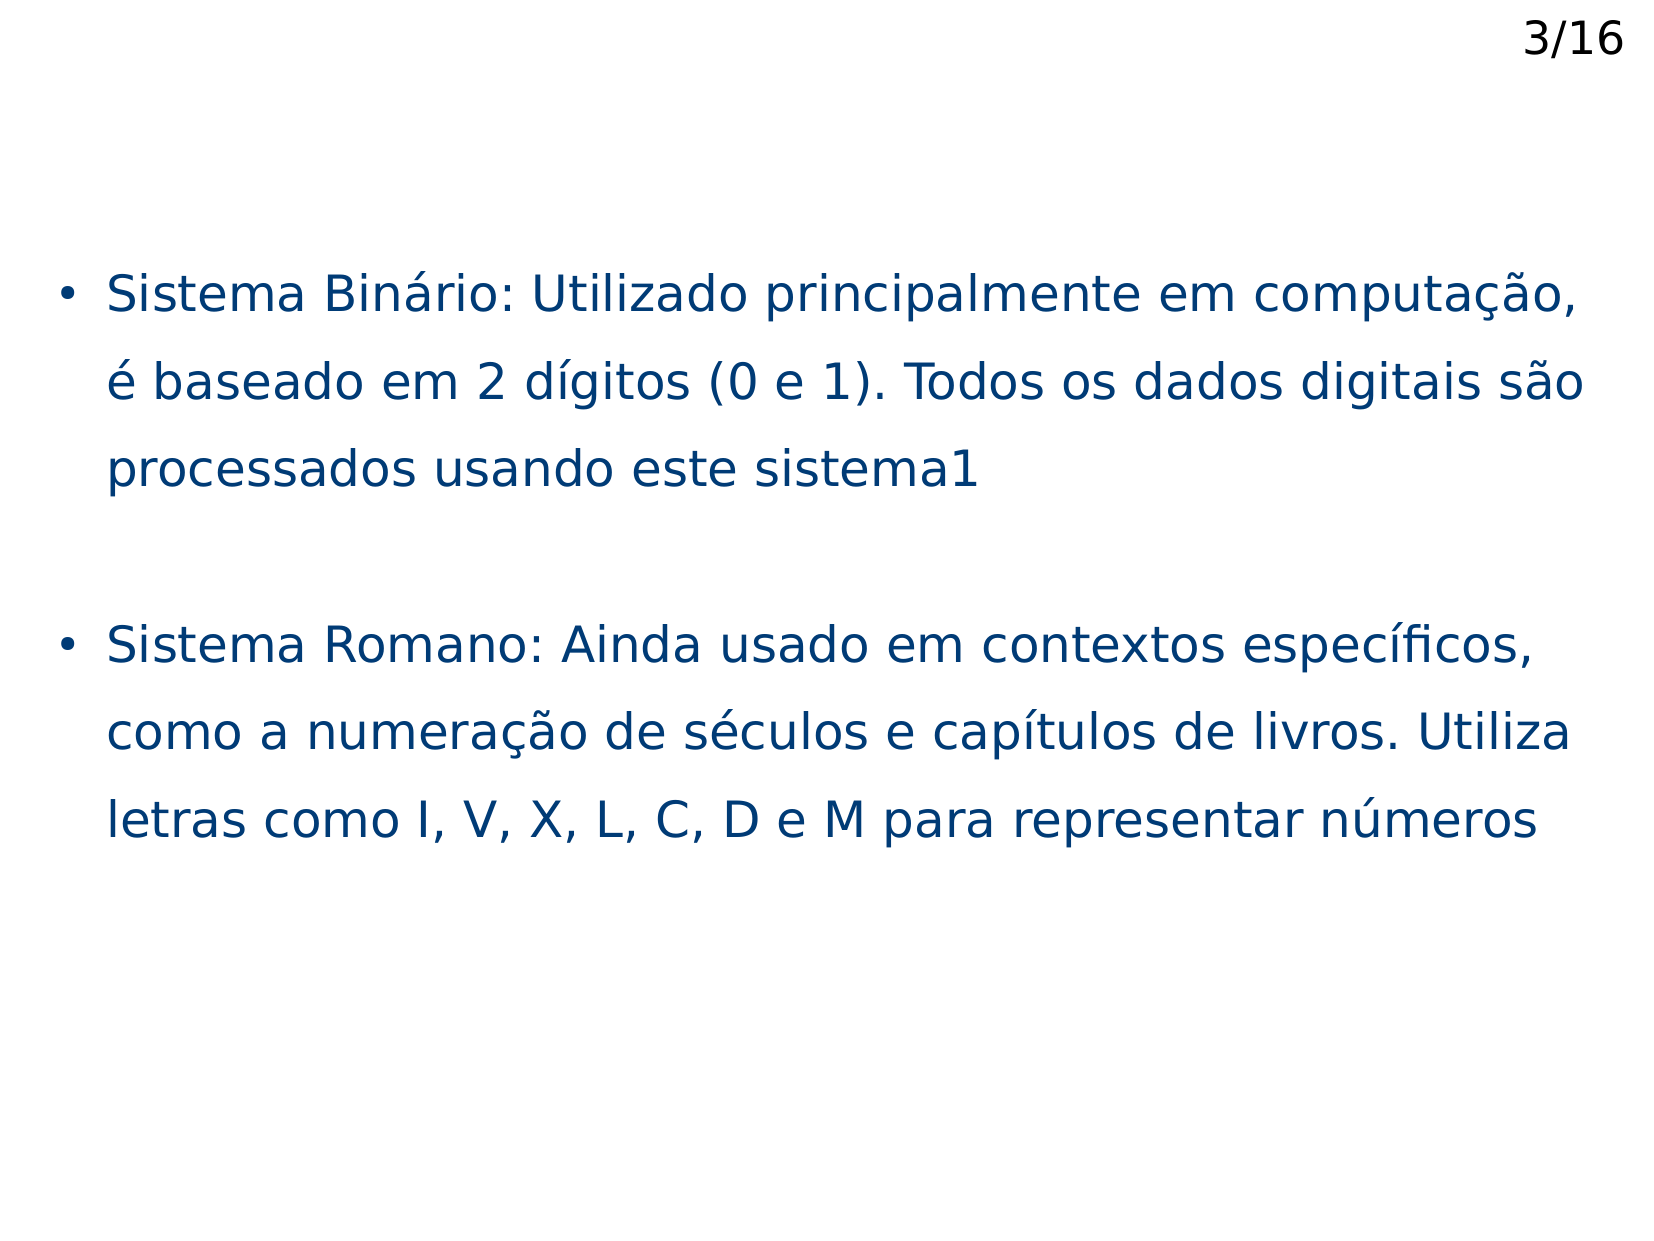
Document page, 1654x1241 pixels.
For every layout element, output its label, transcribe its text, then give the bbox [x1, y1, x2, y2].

list Sistema Binário: Utilizado principalmente em computação, é baseado em 2 dígitos (0 e 1). Todos os dados digitais são processados usando este sistema1 Sistema Romano: Ainda usado em contextos específicos, como a numeração de séculos e capítulos de livros. Utiliza letras como I, V, X, L, C, D e M para representar números [59, 236, 1625, 1211]
